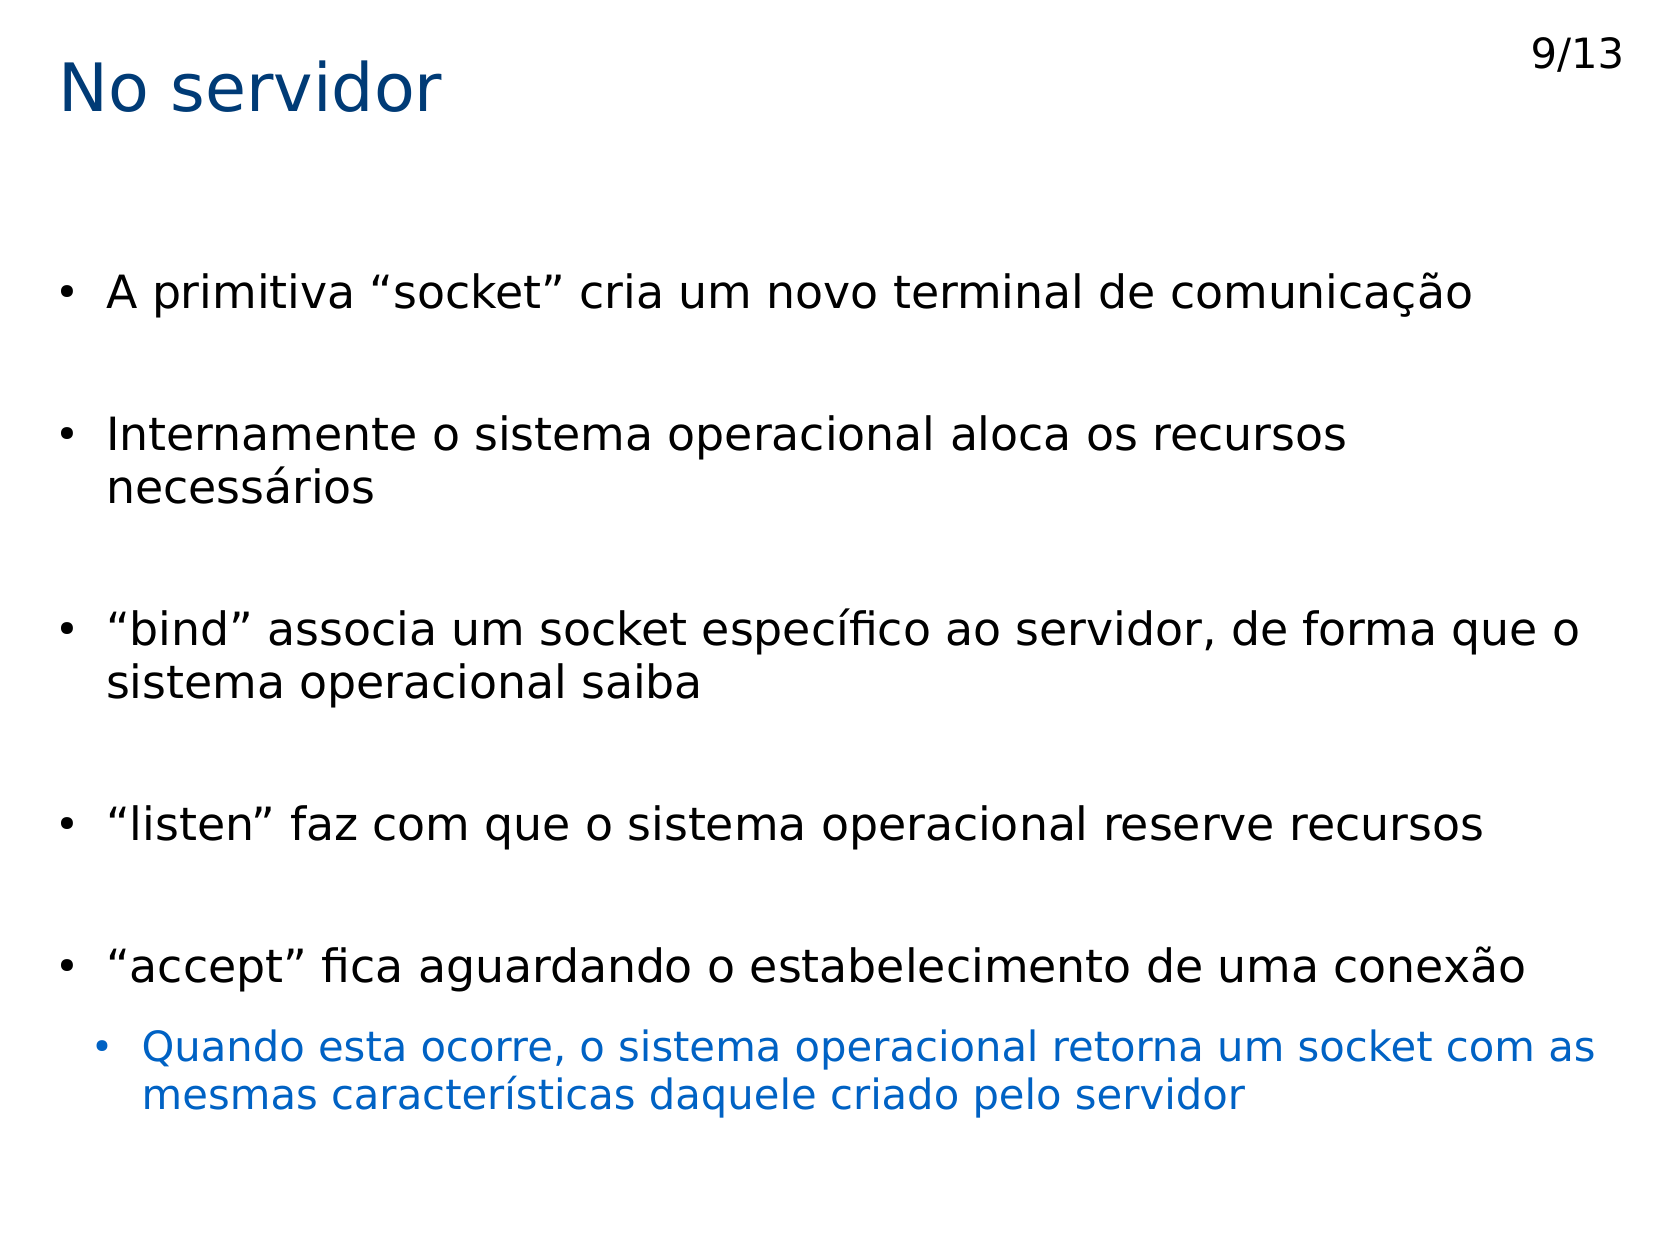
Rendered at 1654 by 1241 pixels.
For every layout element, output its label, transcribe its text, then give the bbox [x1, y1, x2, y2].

list A primitiva “socket” cria um novo terminal de comunicação Internamente o sistema operacional aloca os recursos necessários “bind” associa um socket específico ao servidor, de forma que o sistema operacional saiba “listen” faz com que o sistema operacional reserve recursos “accept” fica aguardando o estabelecimento de uma conexão Quando esta ocorre, o sistema operacional retorna um socket com as mesmas características daquele criado pelo servidor [59, 265, 1625, 1211]
title No servidor [59, 29, 1506, 148]
